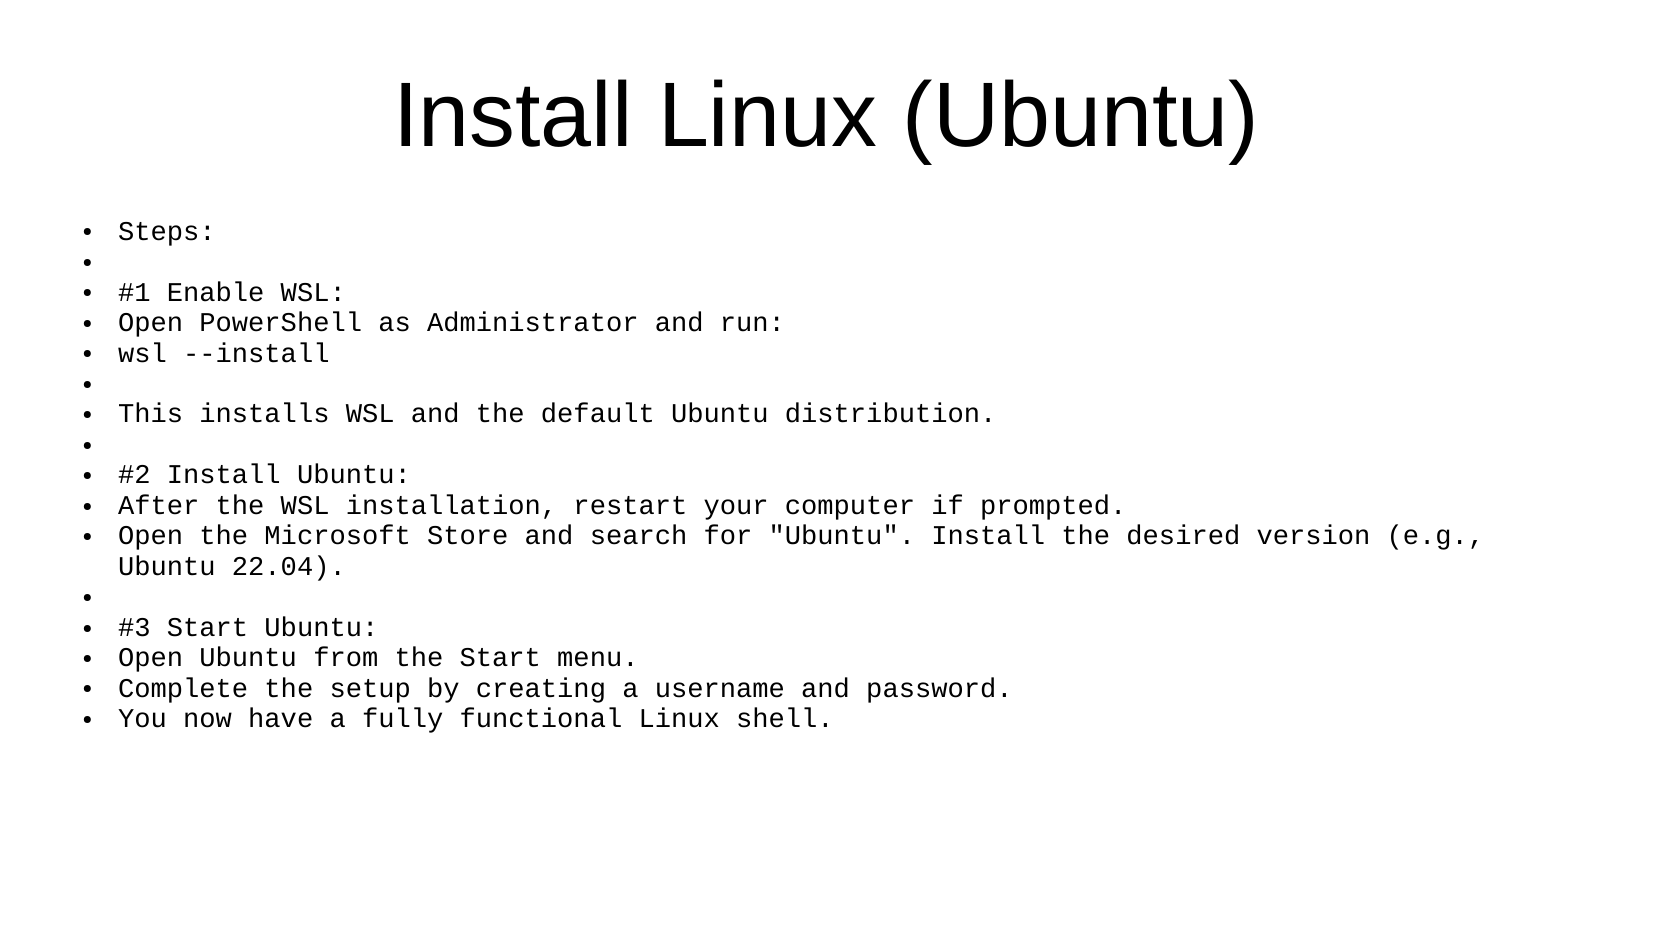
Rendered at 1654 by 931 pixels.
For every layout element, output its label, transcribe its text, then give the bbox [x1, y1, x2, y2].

title Install Linux (Ubuntu) [82, 37, 1571, 193]
list Steps: #1 Enable WSL: Open PowerShell as Administrator and run: wsl --install This installs WSL and the default Ubuntu distribution. #2 Install Ubuntu: After the WSL installation, restart your computer if prompted. Open the Microsoft Store and search for "Ubuntu". Install the desired version (e.g., Ubuntu 22.04). #3 Start Ubuntu: Open Ubuntu from the Start menu. Complete the setup by creating a username and password. You now have a fully functional Linux shell. [82, 217, 1571, 736]
